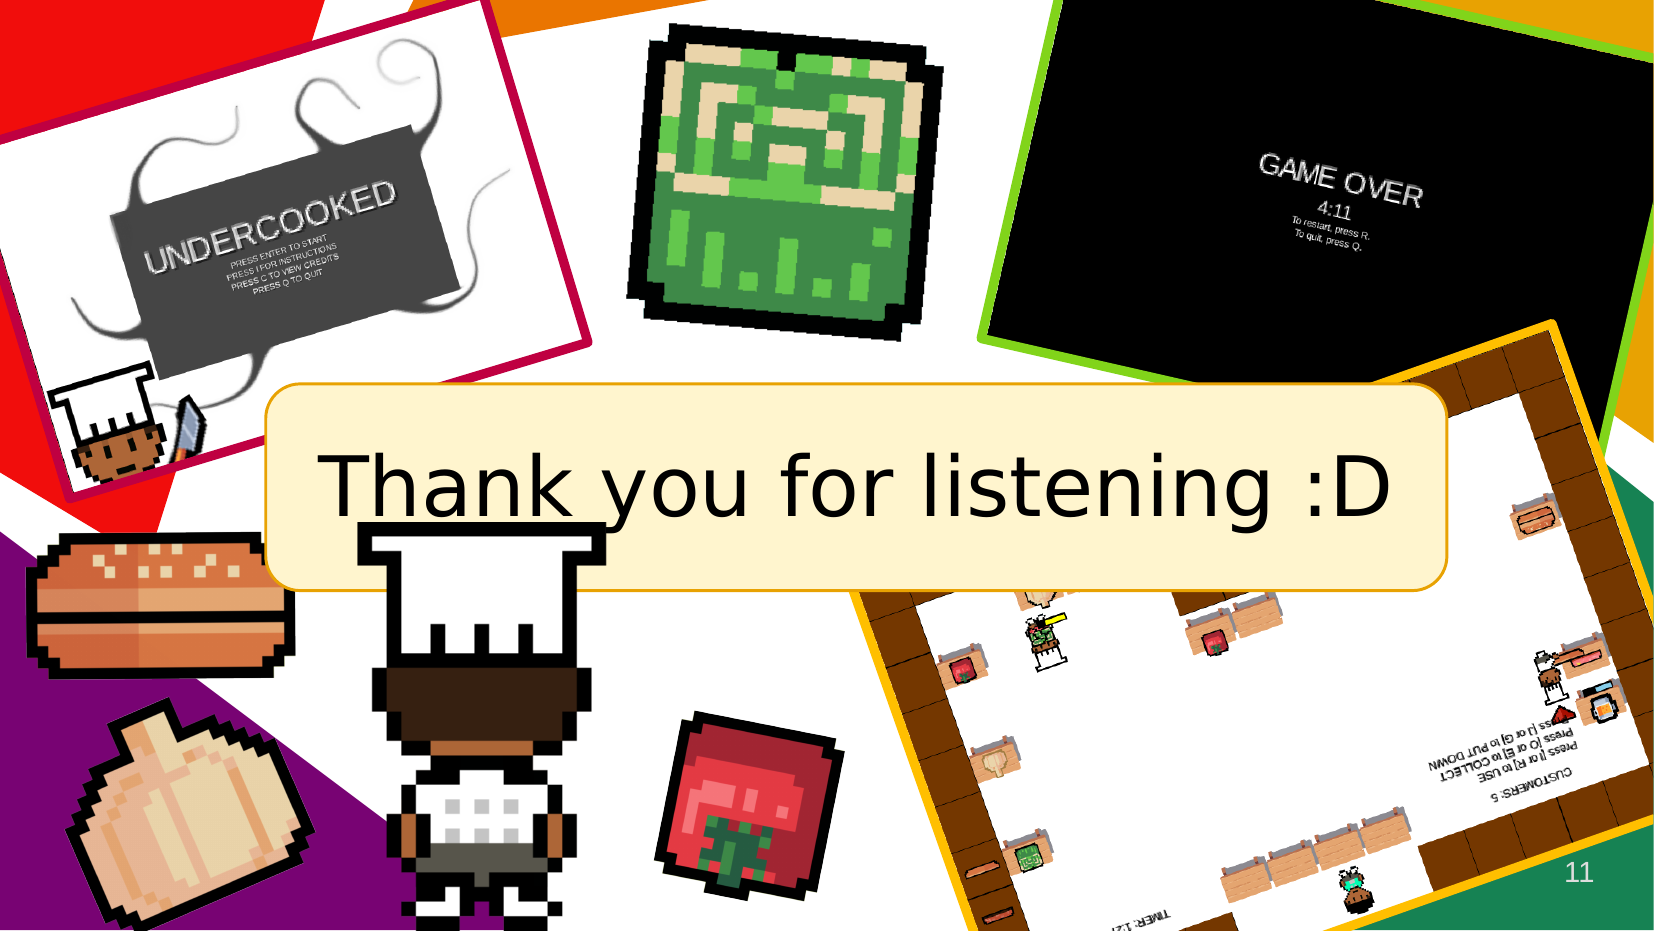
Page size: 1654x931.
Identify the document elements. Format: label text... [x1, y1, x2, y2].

picture [649, 708, 847, 915]
text_box Thank you for listening :D [265, 383, 1447, 591]
picture [858, 329, 1654, 931]
picture [0, 0, 583, 493]
picture [343, 522, 621, 931]
picture [25, 531, 296, 680]
picture [986, 0, 1654, 440]
picture [32, 679, 325, 931]
picture [624, 21, 945, 343]
